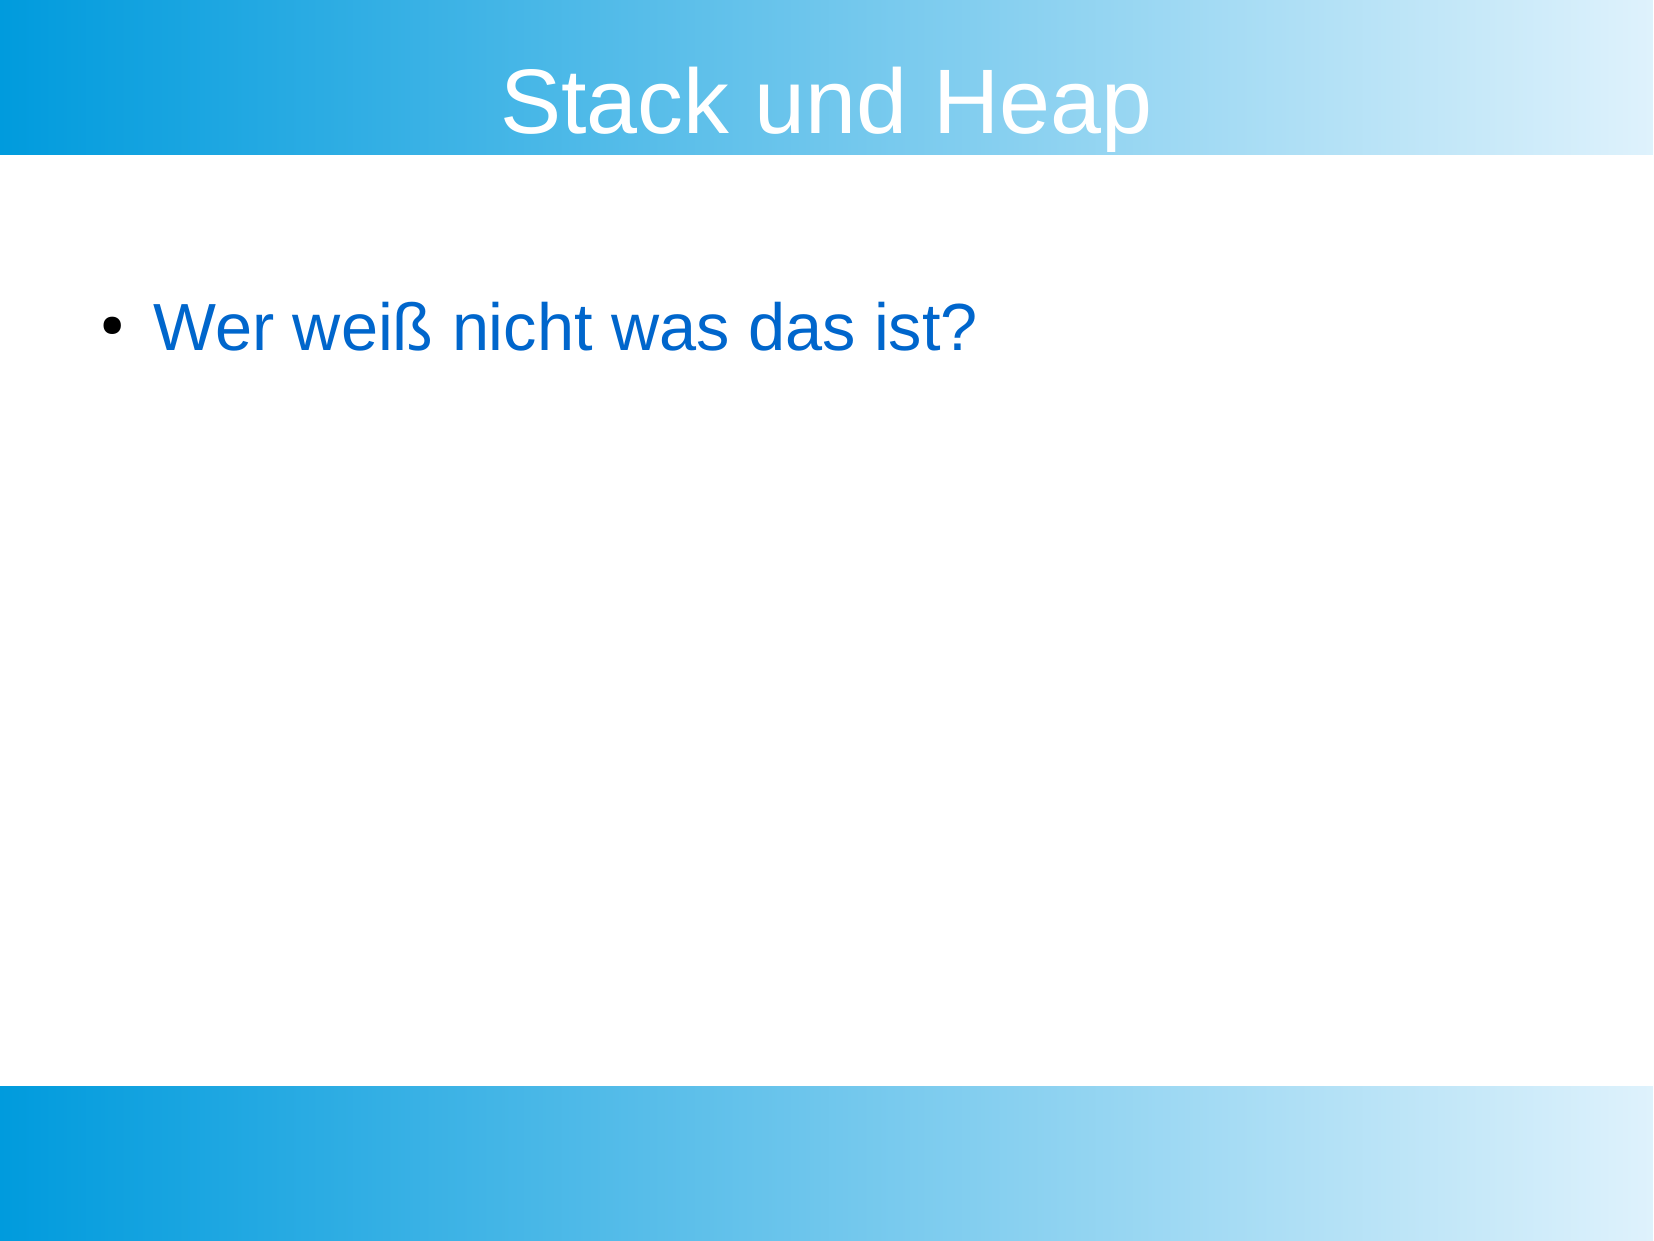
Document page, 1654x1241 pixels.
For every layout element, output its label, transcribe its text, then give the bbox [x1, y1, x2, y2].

title Stack und Heap [82, 49, 1571, 155]
list Wer weiß nicht was das ist? [82, 290, 1571, 1010]
